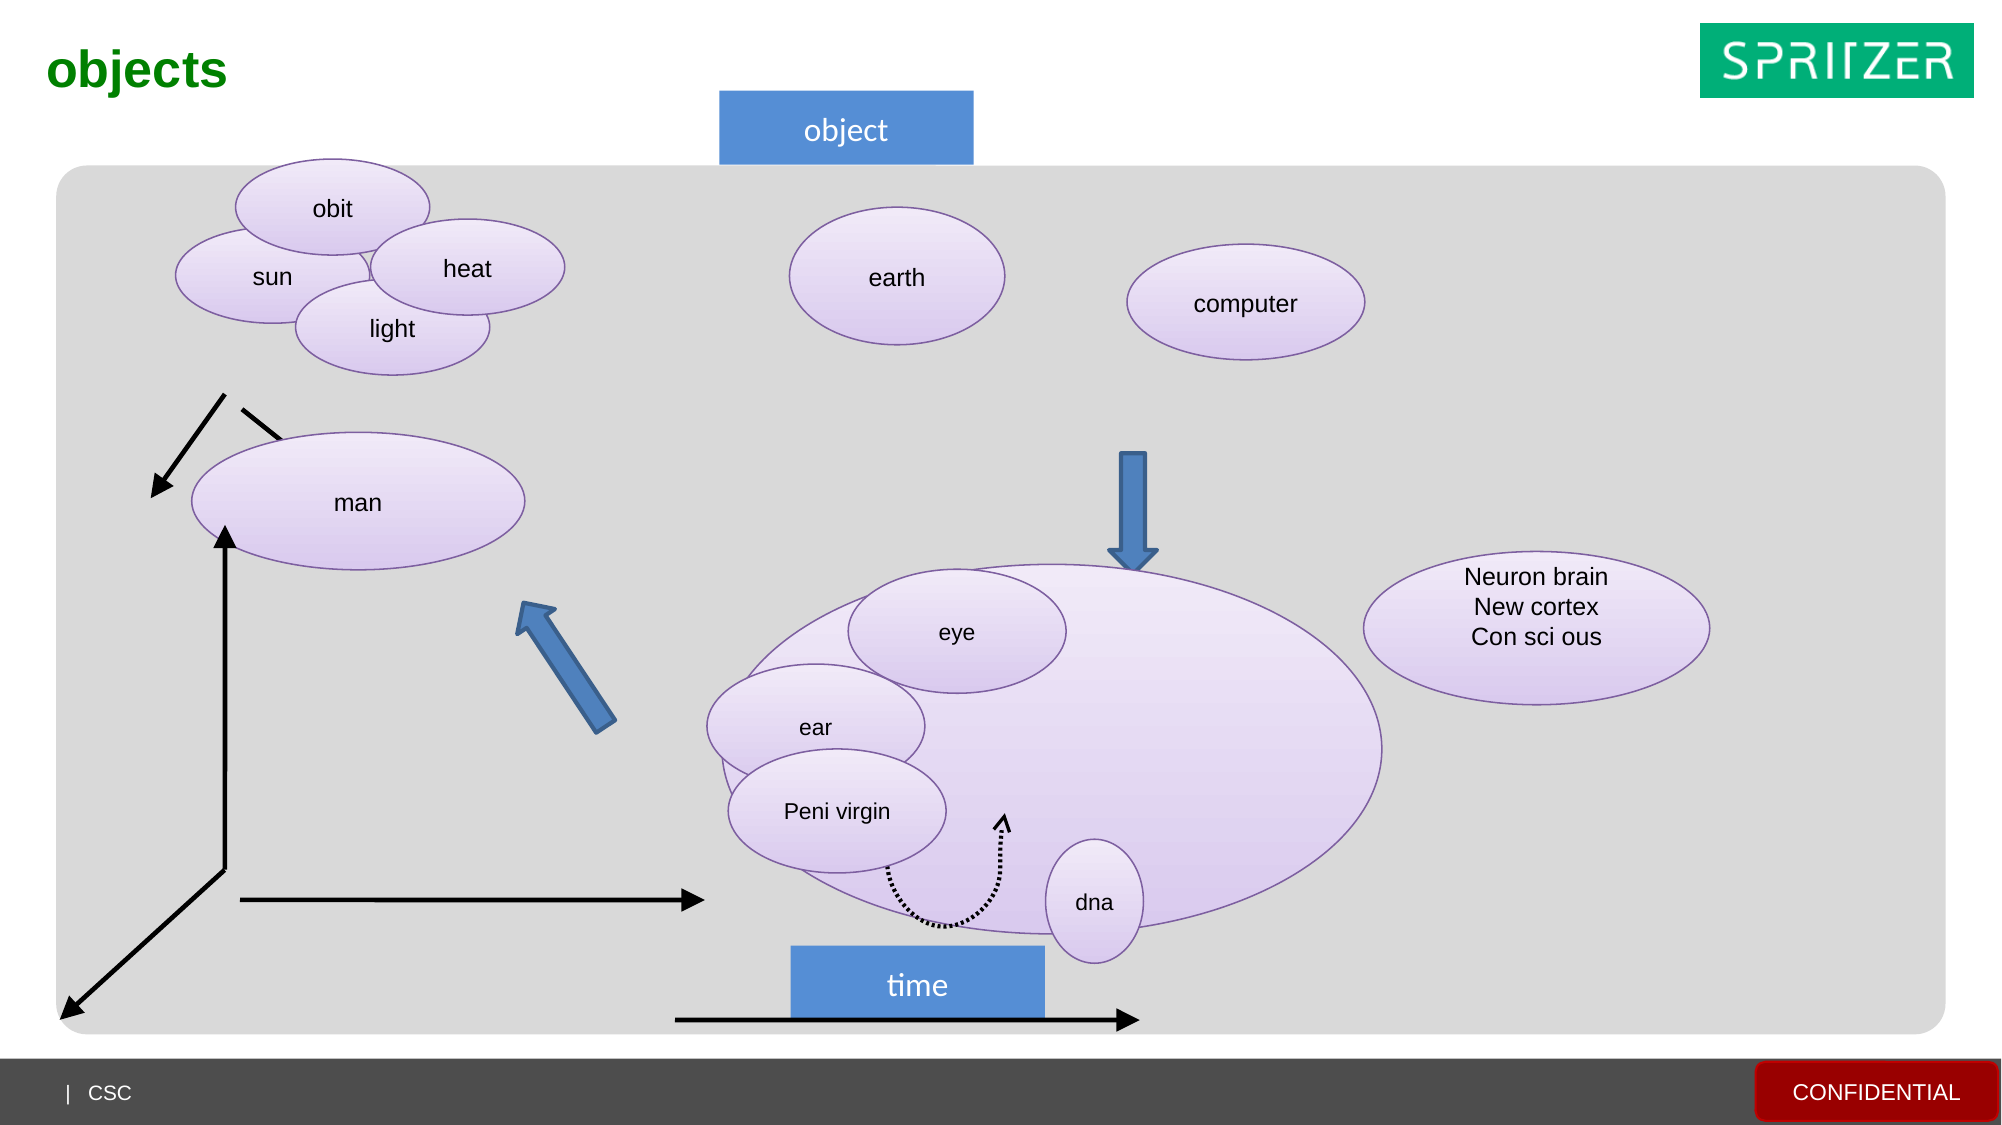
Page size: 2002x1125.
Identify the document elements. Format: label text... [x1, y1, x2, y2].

text_box obit [235, 159, 430, 256]
text_box computer [1127, 244, 1365, 360]
text_box dna [1045, 839, 1144, 964]
text_box [748, 596, 876, 677]
text_box eye [848, 569, 1067, 694]
text_box time [790, 945, 1045, 1017]
text_box heat [370, 219, 565, 316]
text_box sun [175, 229, 370, 324]
picture [1700, 23, 1974, 98]
text_box [517, 602, 616, 733]
text_box ear [706, 664, 925, 775]
text_box Neuron brain New cortex Con sci ous [1363, 551, 1710, 705]
text_box man [191, 432, 525, 570]
text_box light [295, 280, 490, 376]
text_box earth [789, 207, 1005, 345]
text_box [802, 453, 1382, 934]
text_box Peni virgin [728, 748, 947, 873]
text_box object [719, 99, 974, 165]
text_box objects [45, 27, 1955, 99]
text_box [722, 759, 747, 794]
